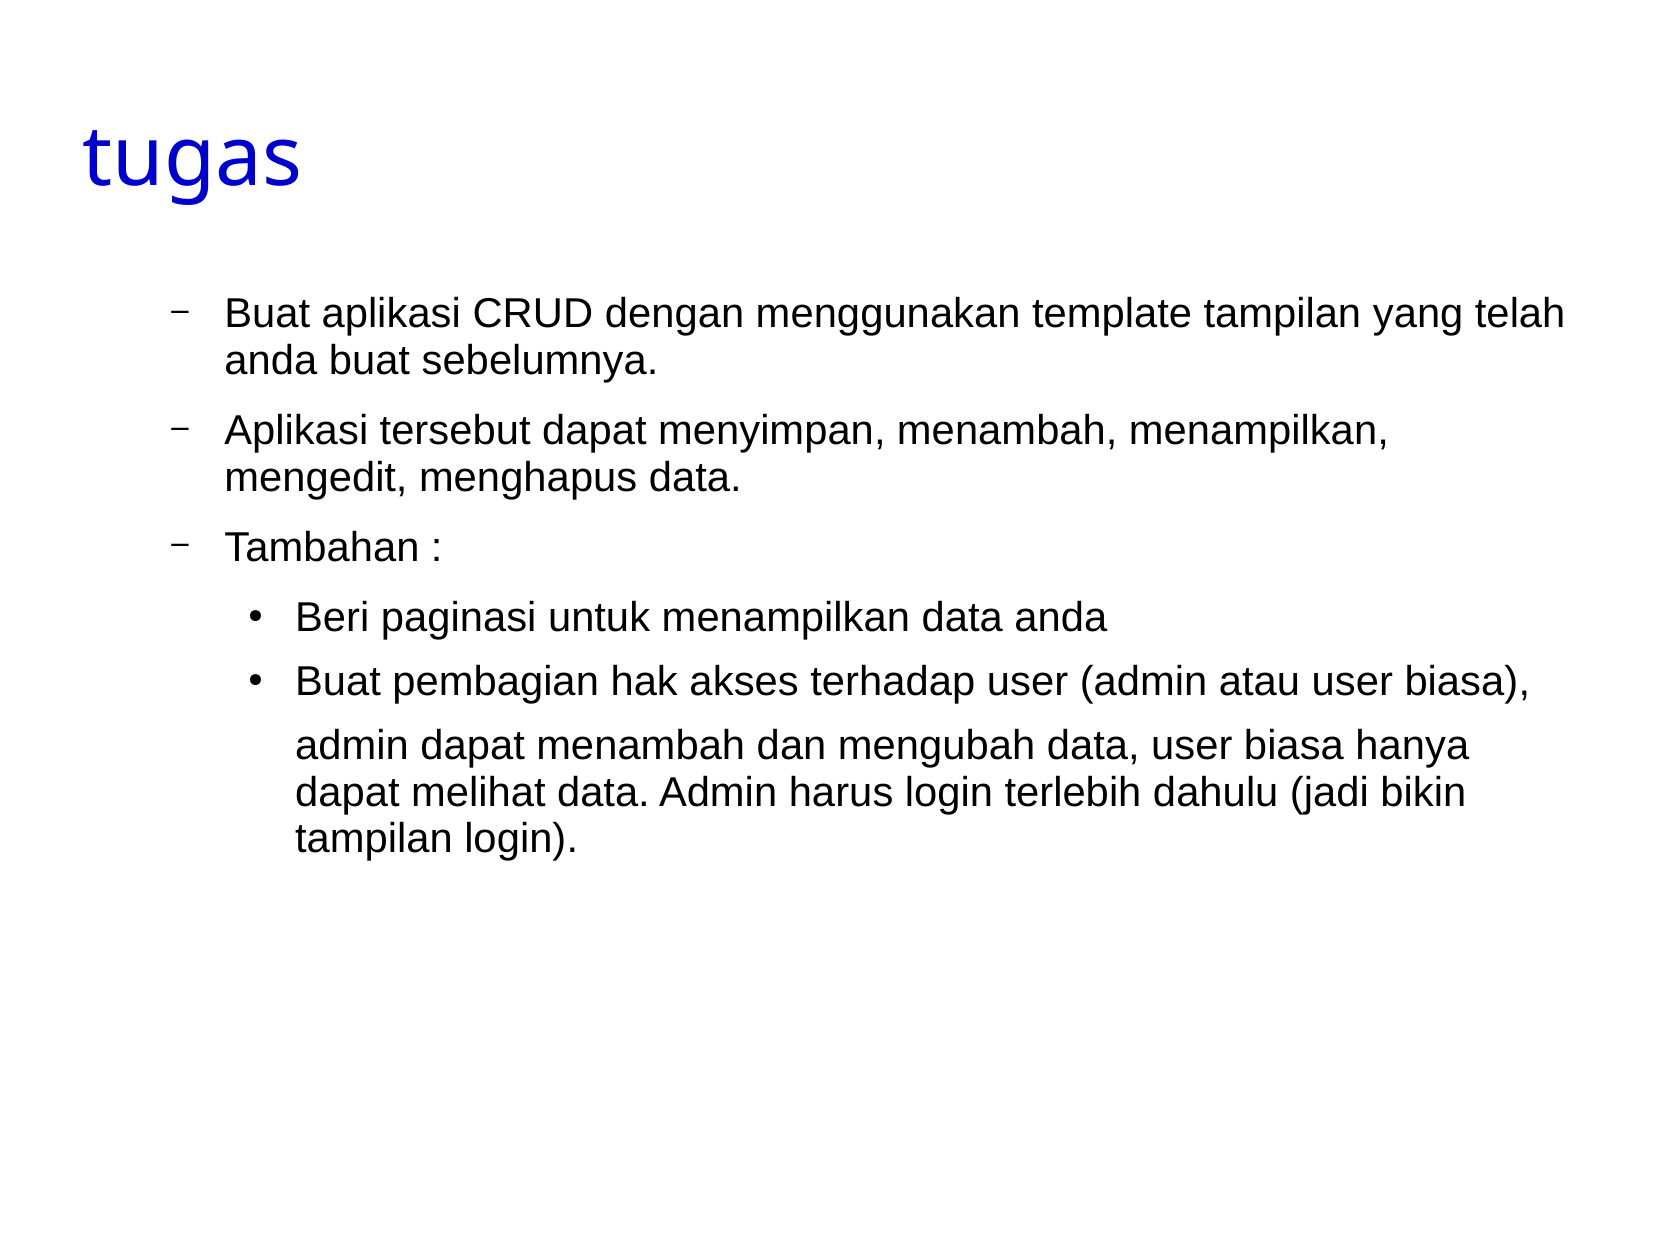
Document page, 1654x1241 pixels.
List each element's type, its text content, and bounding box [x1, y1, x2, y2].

list Buat aplikasi CRUD dengan menggunakan template tampilan yang telah anda buat sebelumnya. Aplikasi tersebut dapat menyimpan, menambah, menampilkan, mengedit, menghapus data. Tambahan : Beri paginasi untuk menampilkan data anda Buat pembagian hak akses terhadap user (admin atau user biasa), admin dapat menambah dan mengubah data, user biasa hanya dapat melihat data. Admin harus login terlebih dahulu (jadi bikin tampilan login). [82, 290, 1571, 1010]
title tugas [82, 49, 1571, 257]
